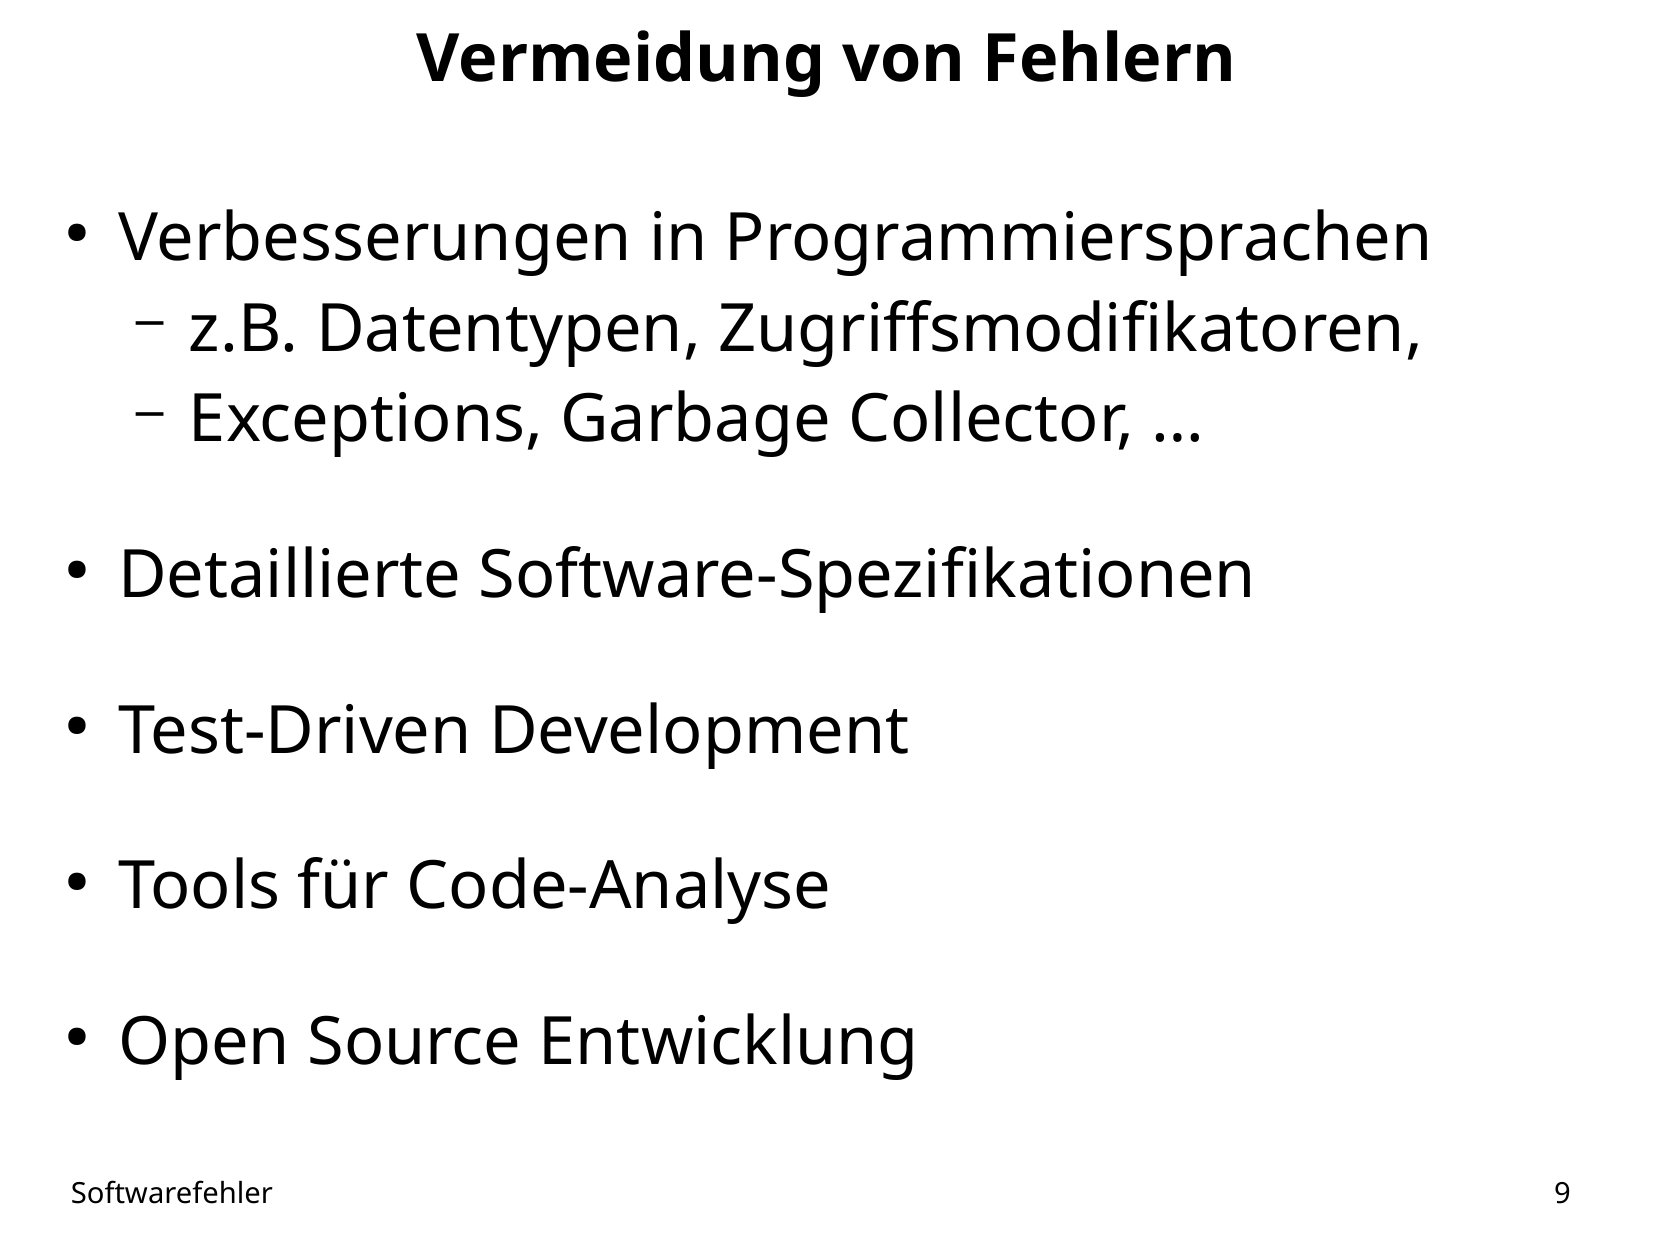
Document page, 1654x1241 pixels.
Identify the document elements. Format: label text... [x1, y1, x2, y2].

title Vermeidung von Fehlern [0, 5, 1654, 107]
list Verbesserungen in Programmiersprachen z.B. Datentypen, Zugriffsmodifikatoren, Exceptions, Garbage Collector, … Detaillierte Software-Spezifikationen Test-Driven Development Tools für Code-Analyse Open Source Entwicklung [47, 188, 1595, 1146]
